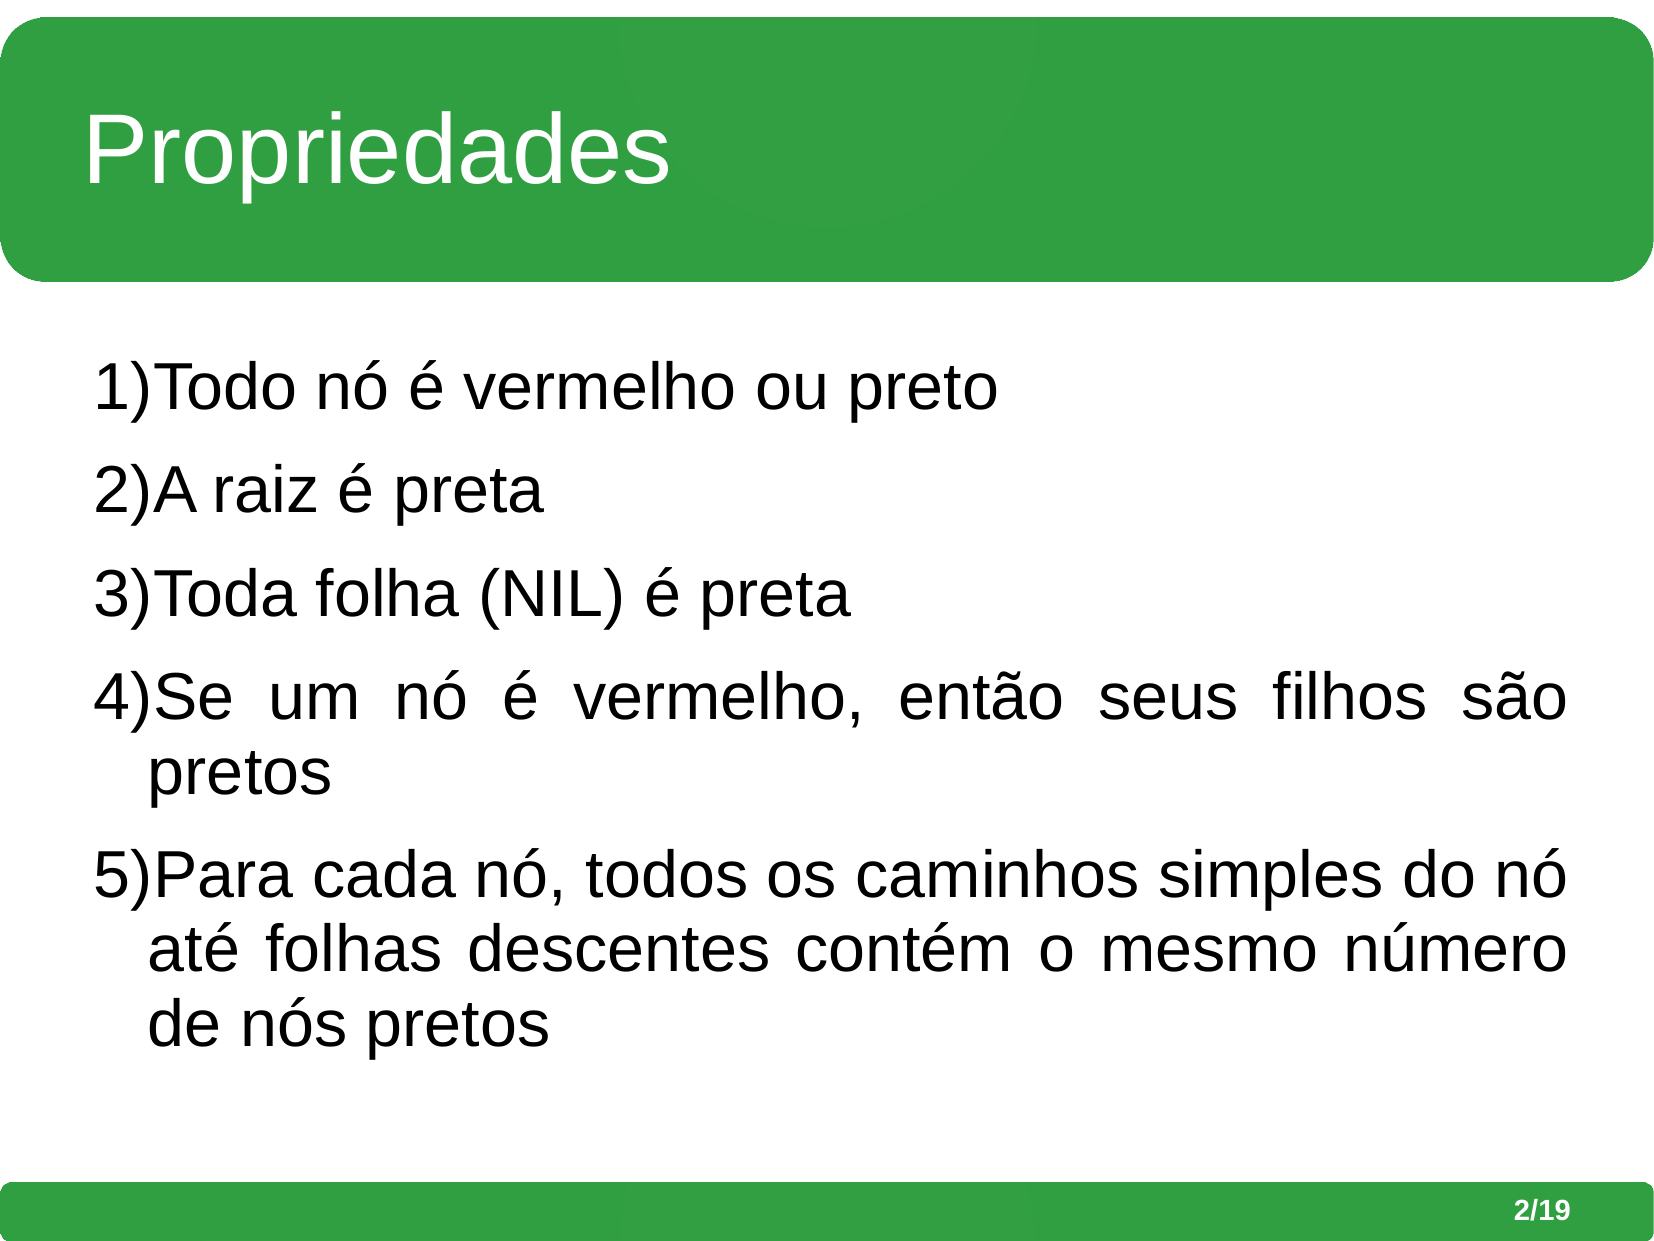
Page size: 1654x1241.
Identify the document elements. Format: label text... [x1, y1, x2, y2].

list Todo nó é vermelho ou preto A raiz é preta Toda folha (NIL) é preta Se um nó é vermelho, então seus filhos são pretos Para cada nó, todos os caminhos simples do nó até folhas descentes contém o mesmo número de nós pretos [82, 349, 1571, 1069]
title Propriedades [82, 47, 1571, 252]
